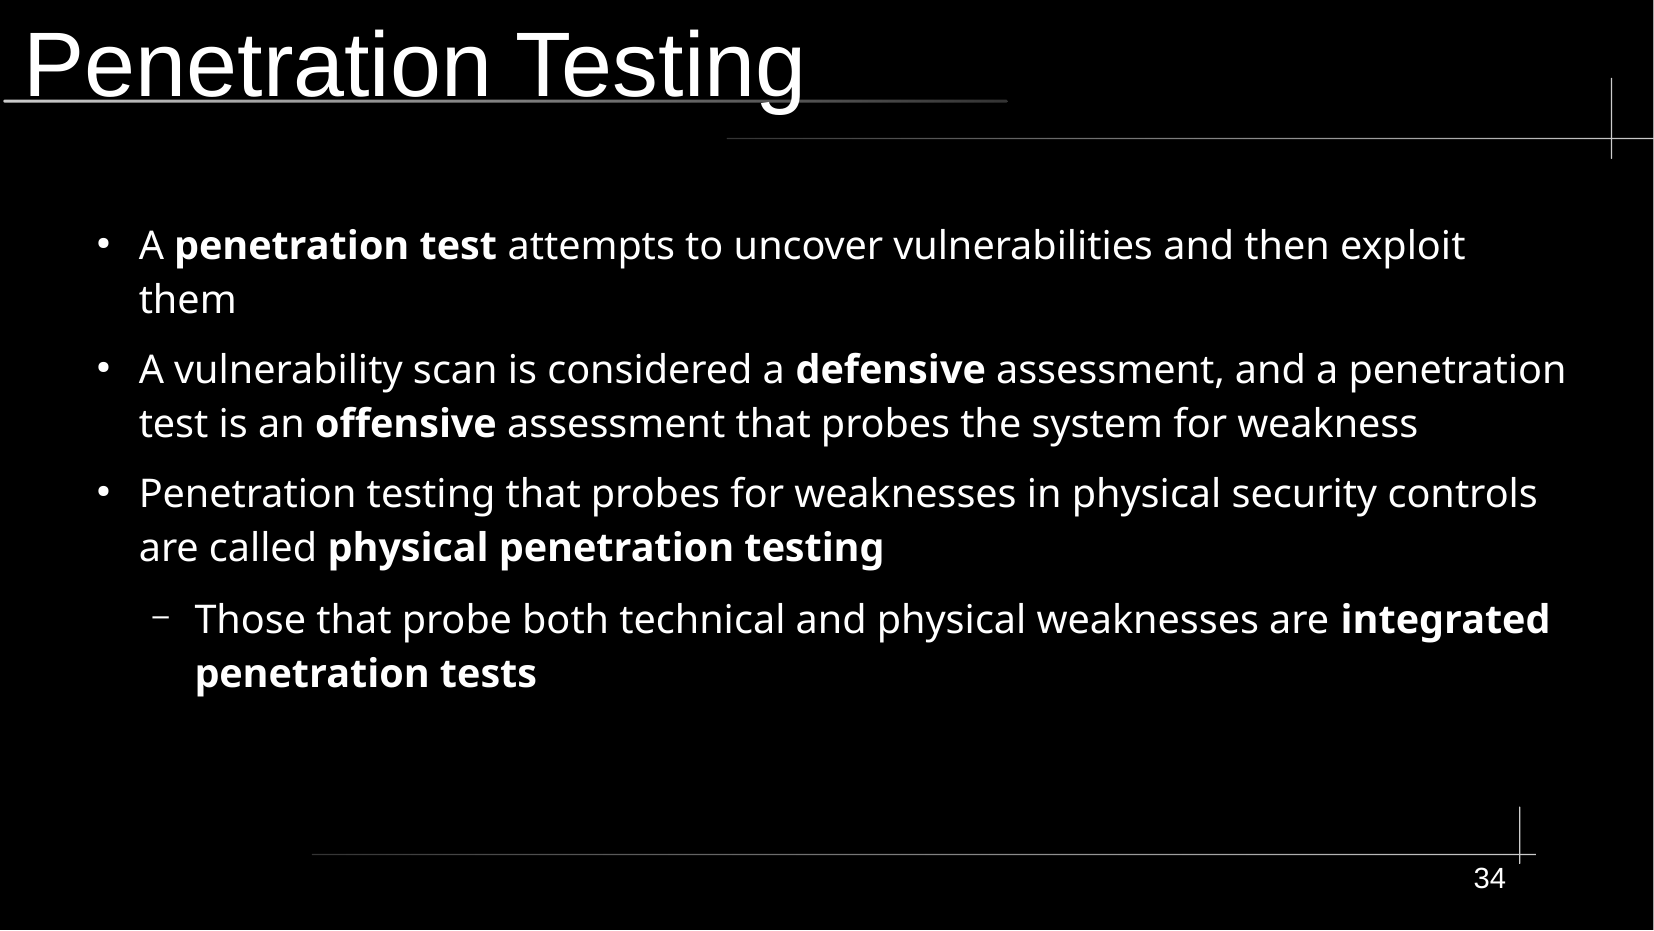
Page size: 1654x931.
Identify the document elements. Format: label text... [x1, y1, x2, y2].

list A penetration test attempts to uncover vulnerabilities and then exploit them A vulnerability scan is considered a defensive assessment, and a penetration test is an offensive assessment that probes the system for weakness Penetration testing that probes for weaknesses in physical security controls are called physical penetration testing Those that probe both technical and physical weaknesses are integrated penetration tests [82, 217, 1571, 758]
title Penetration Testing [23, 11, 1589, 119]
